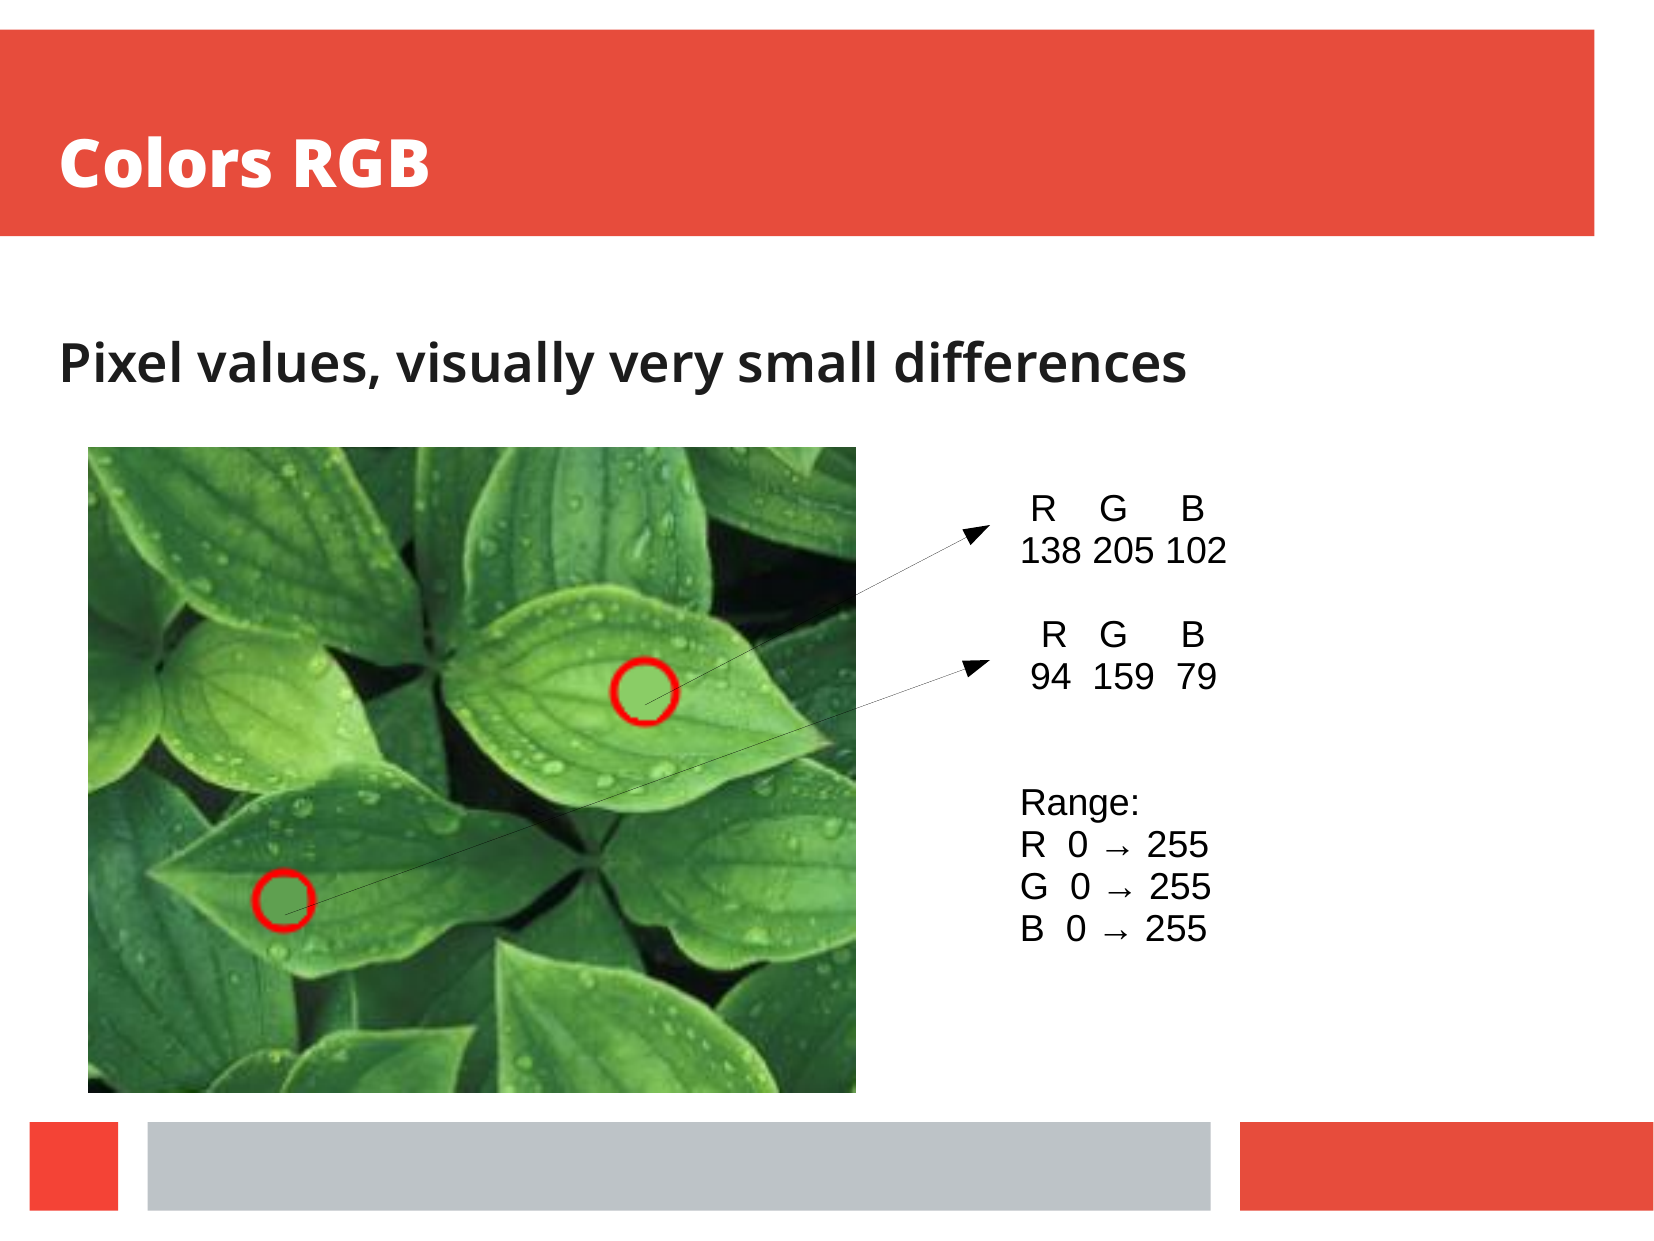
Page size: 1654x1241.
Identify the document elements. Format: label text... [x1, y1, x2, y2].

list Pixel values, visually very small differences [59, 324, 1565, 1093]
title Colors RGB [59, 59, 1595, 207]
picture [88, 447, 856, 1093]
text_box R G B 138 205 102 R G B 94 159 79 Range: R 0 → 255 G 0 → 255 B 0 → 255 [1005, 480, 1243, 957]
